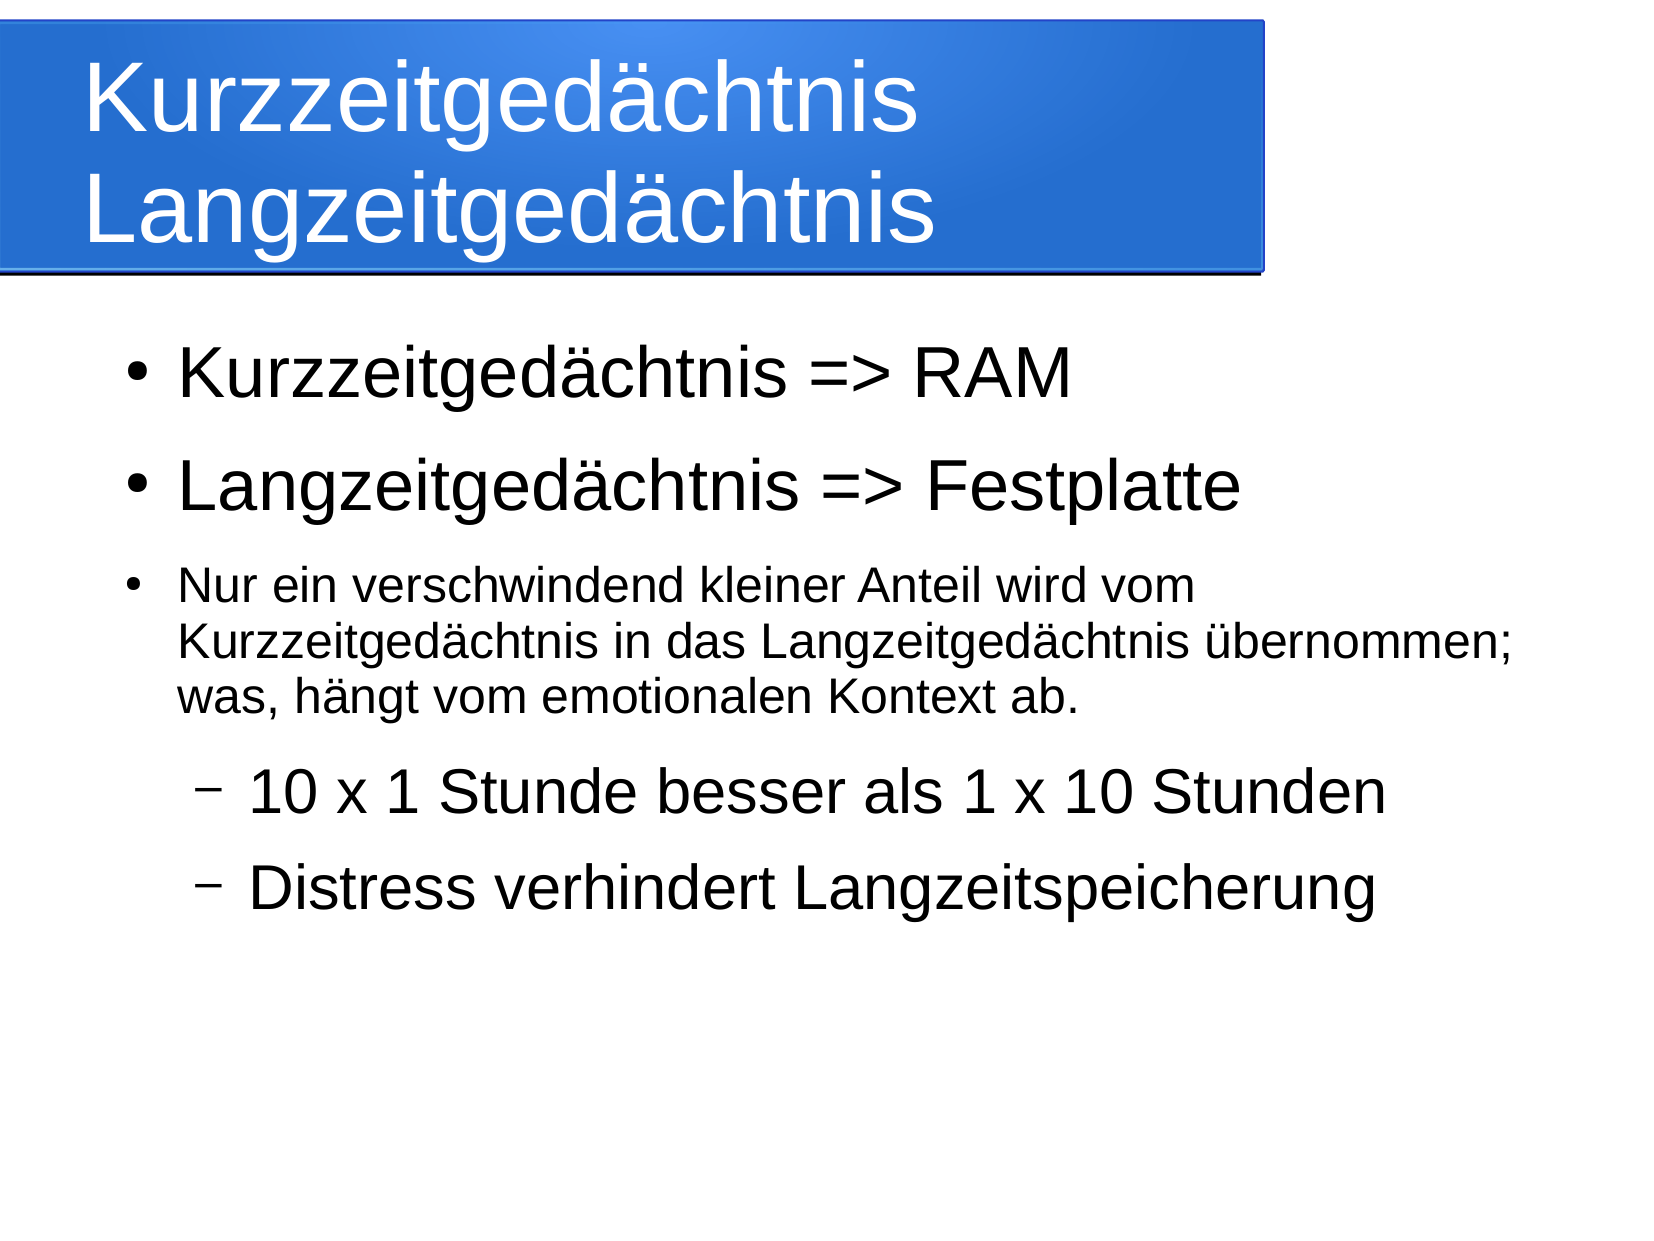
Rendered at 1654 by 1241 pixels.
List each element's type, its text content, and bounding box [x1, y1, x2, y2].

list Kurzzeitgedächtnis => RAM Langzeitgedächtnis => Festplatte Nur ein verschwindend kleiner Anteil wird vom Kurzzeitgedächtnis in das Langzeitgedächtnis übernommen; was, hängt vom emotionalen Kontext ab. 10 x 1 Stunde besser als 1 x 10 Stunden Distress verhindert Langzeitspeicherung [106, 331, 1562, 1052]
title Kurzzeitgedächtnis Langzeitgedächtnis [82, 29, 1250, 277]
